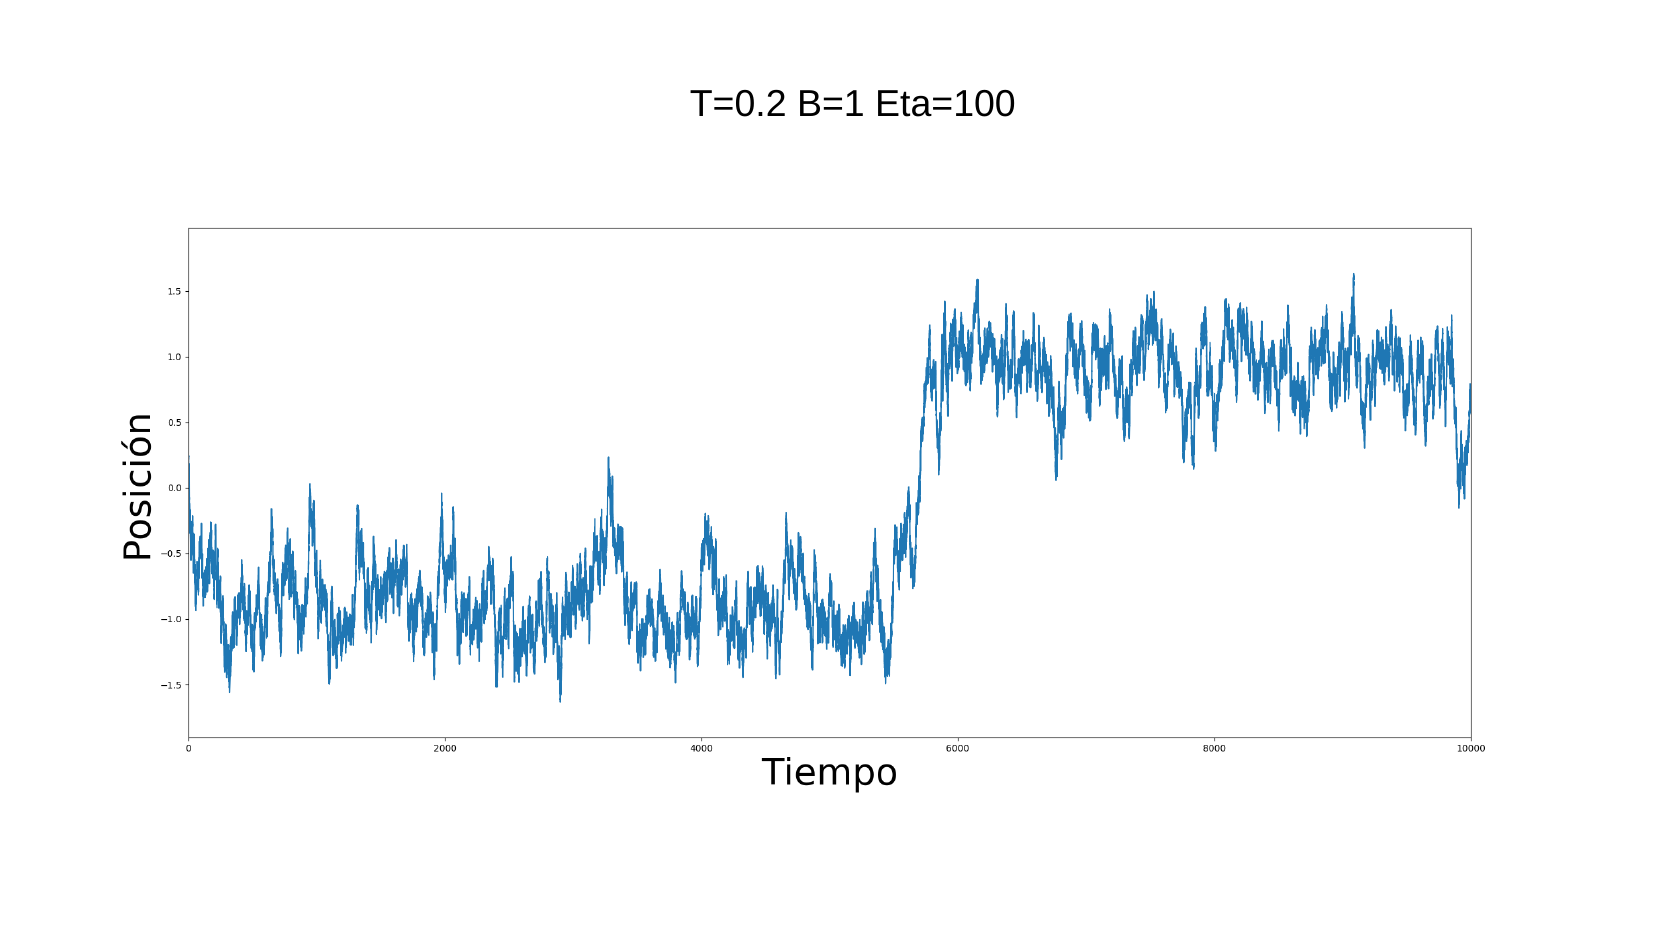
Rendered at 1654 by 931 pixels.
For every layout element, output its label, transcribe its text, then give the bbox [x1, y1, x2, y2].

text_box T=0.2 B=1 Eta=100 [675, 75, 1031, 132]
picture [0, 135, 1654, 811]
